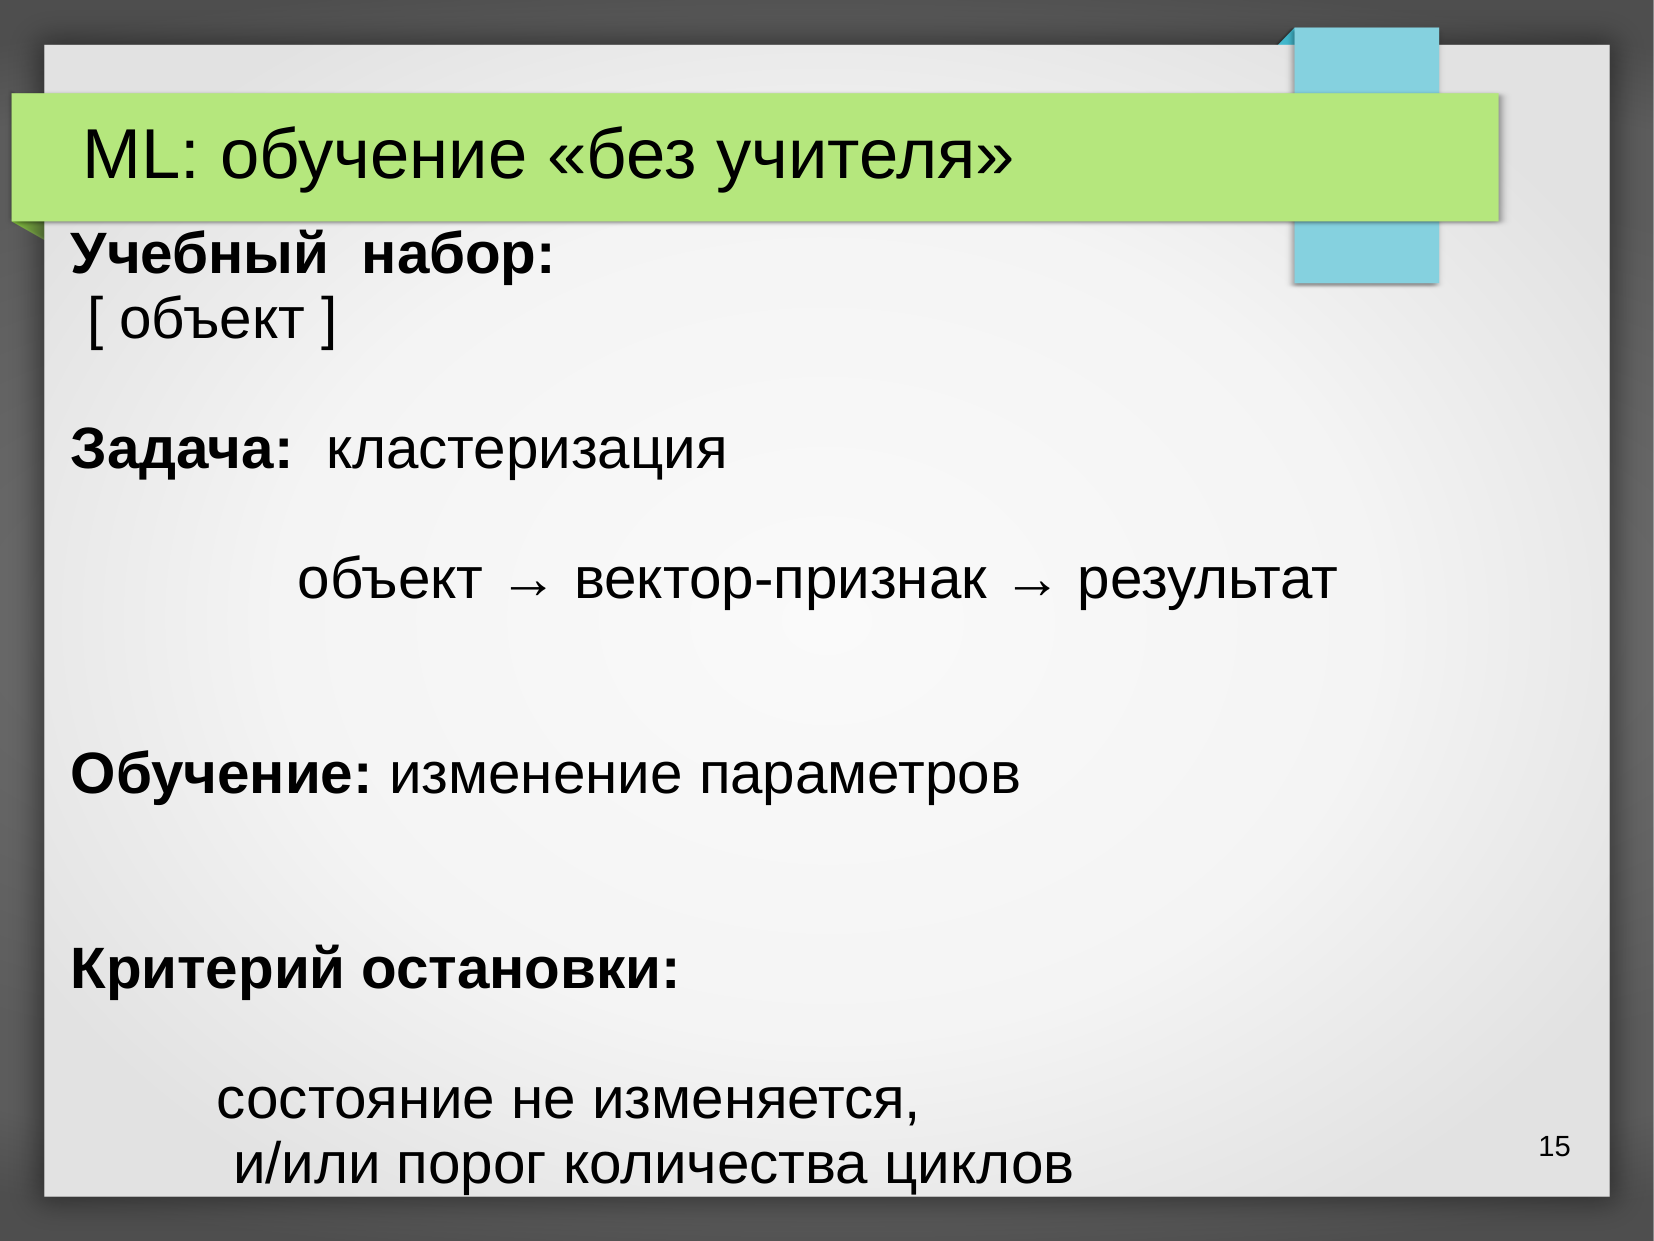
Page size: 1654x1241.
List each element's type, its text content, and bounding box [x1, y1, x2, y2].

title ML: обучение «без учителя» [82, 94, 1264, 213]
picture [0, 0, 1654, 1241]
title Учебный набор: [ объект ] Задача: кластеризация объект → вектор-признак → результат Обучение: изменение параметров Критерий остановки: состояние не изменяется, и/или порог количества циклов [70, 220, 1583, 1197]
